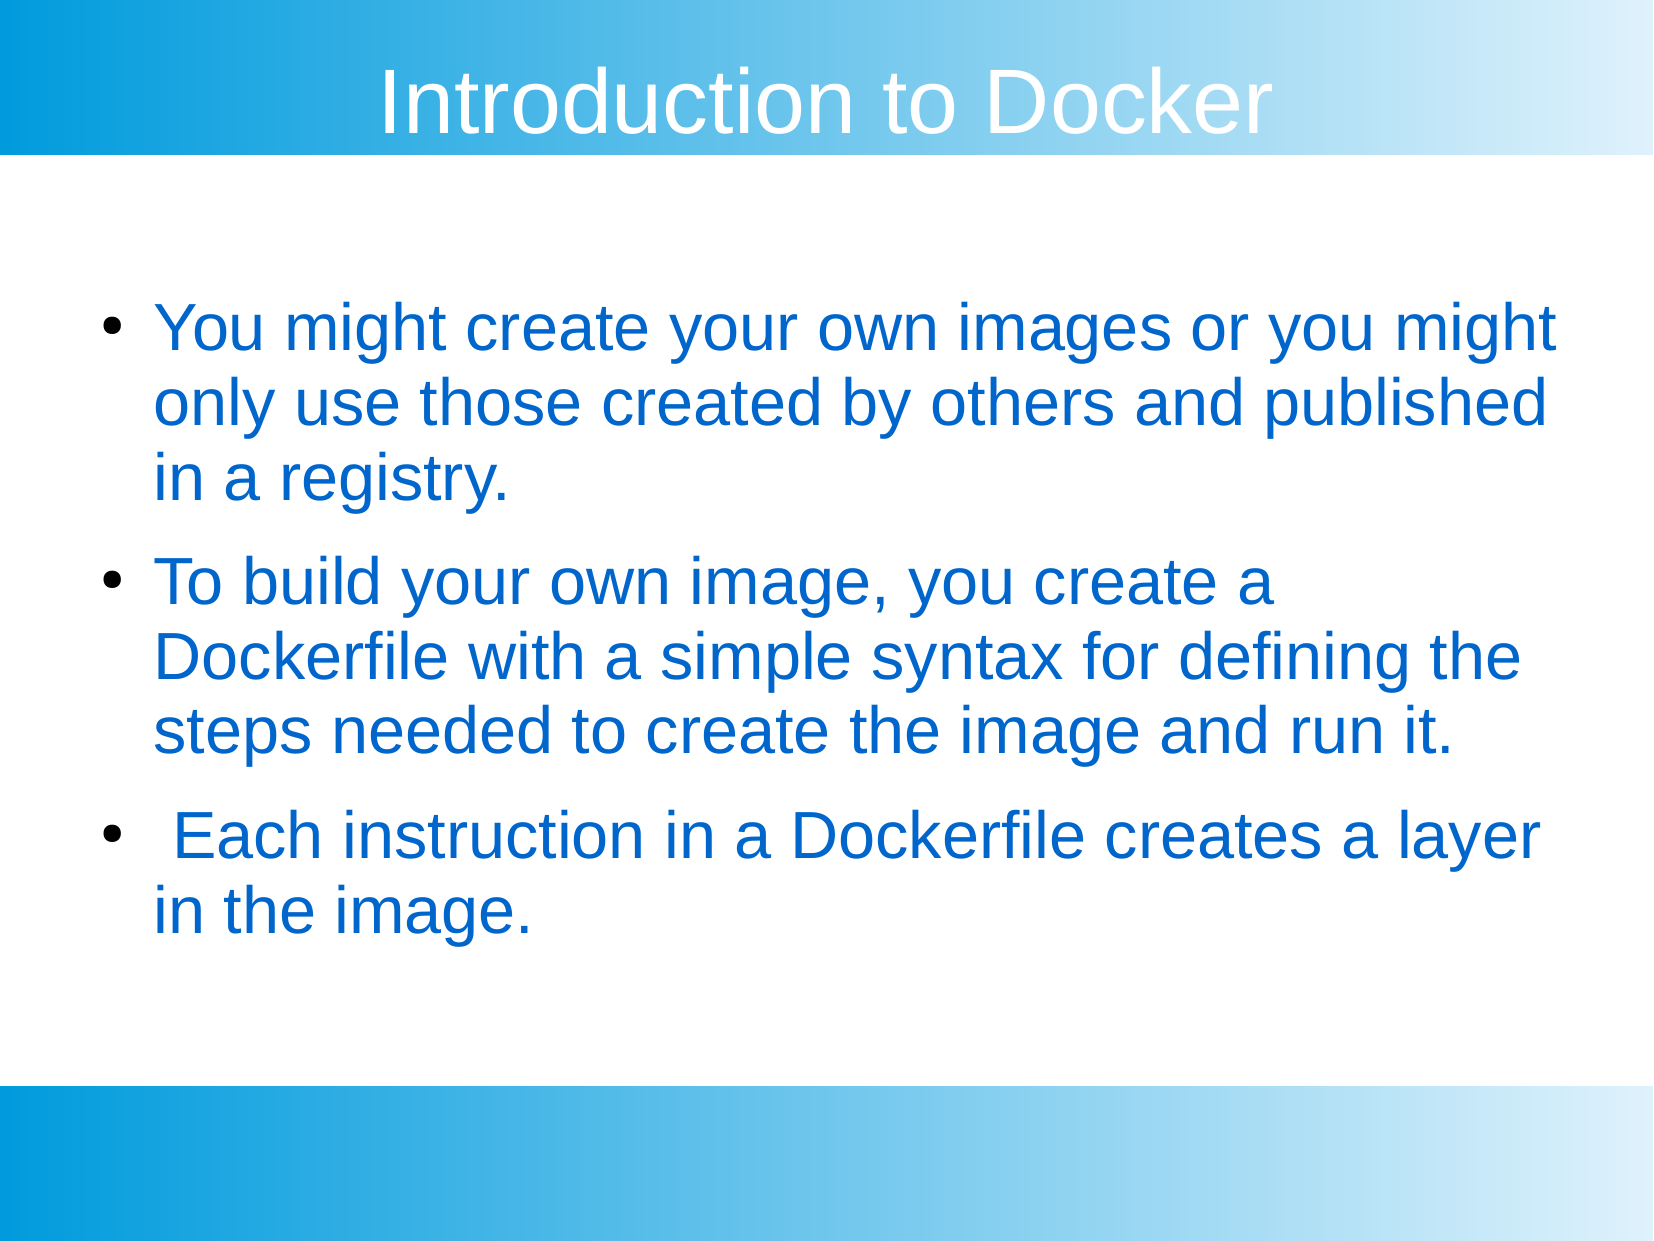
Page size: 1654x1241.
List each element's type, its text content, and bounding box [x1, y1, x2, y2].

list You might create your own images or you might only use those created by others and published in a registry. To build your own image, you create a Dockerfile with a simple syntax for defining the steps needed to create the image and run it. Each instruction in a Dockerfile creates a layer in the image. [82, 290, 1571, 1010]
title Introduction to Docker [82, 49, 1571, 155]
